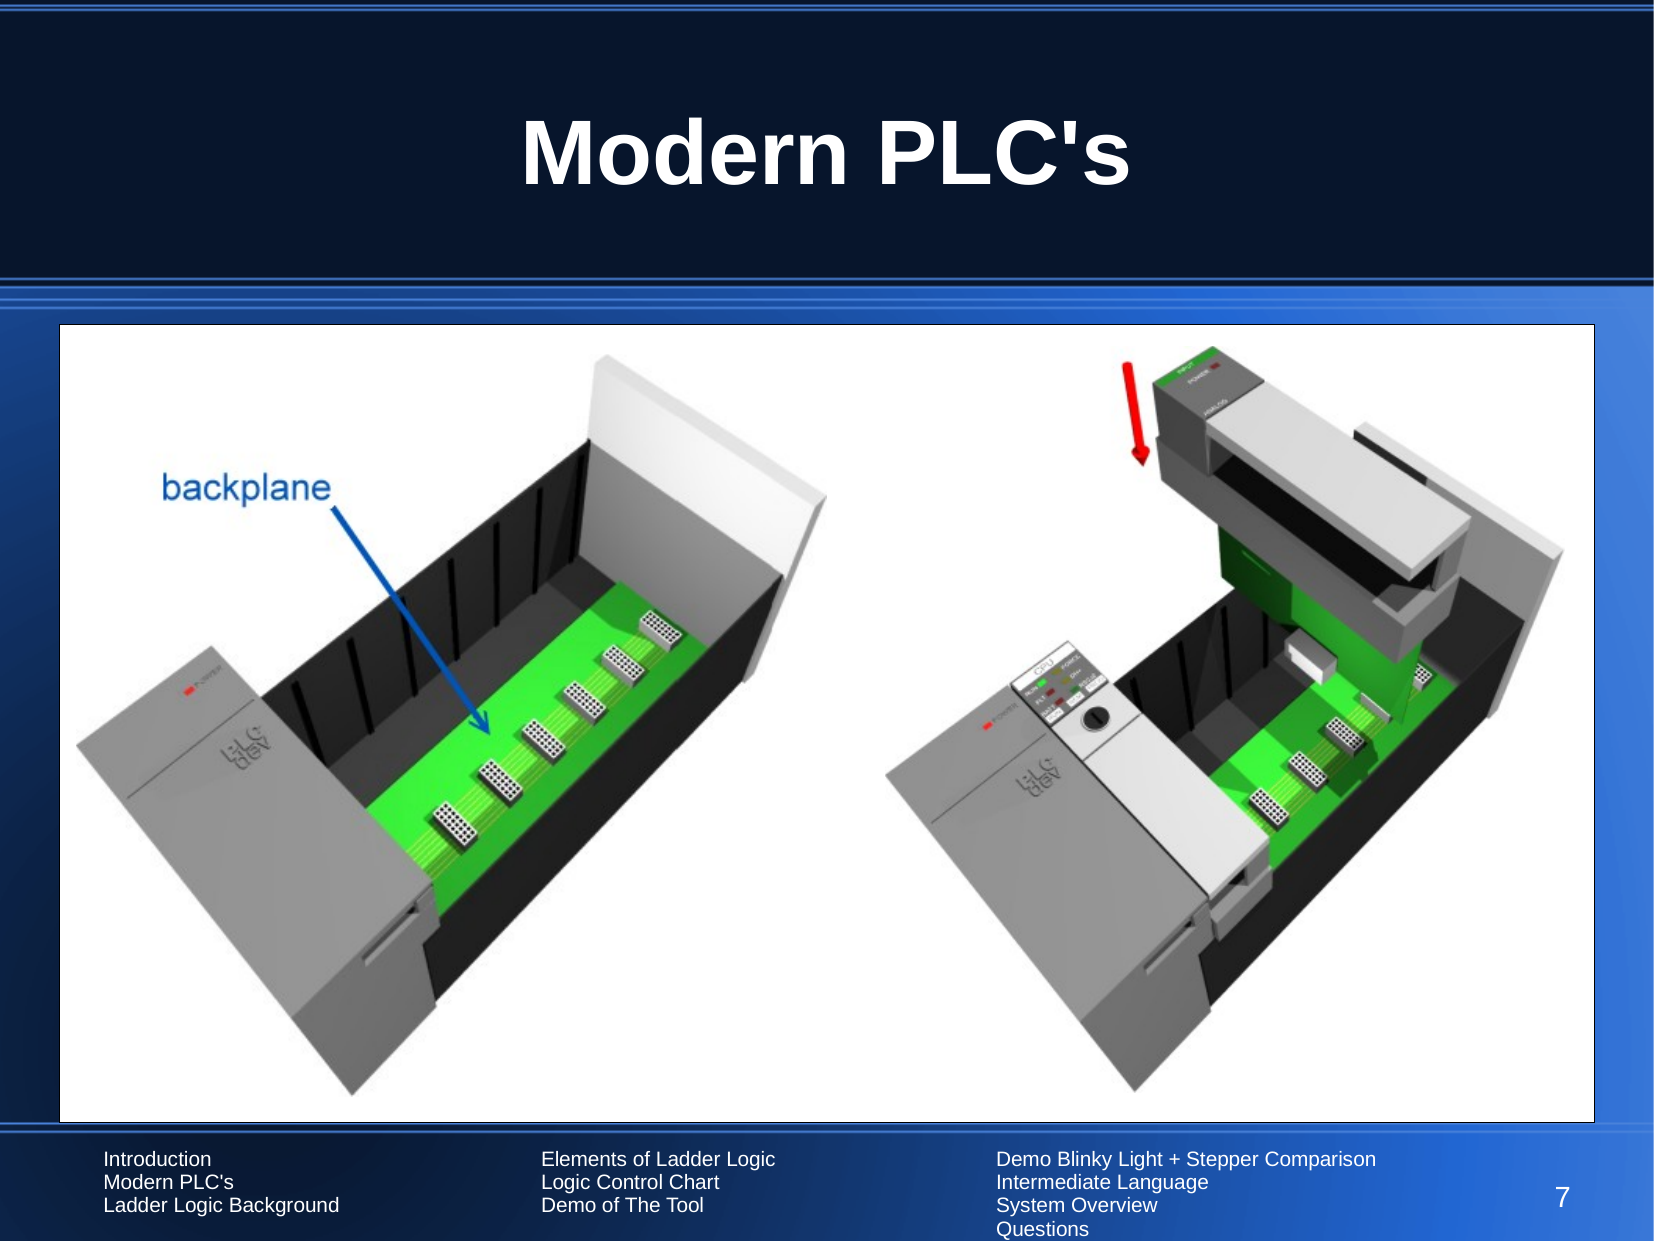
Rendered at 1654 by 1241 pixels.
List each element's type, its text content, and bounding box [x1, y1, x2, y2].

picture [0, 0, 1654, 1241]
text_box [59, 324, 1595, 1123]
title Modern PLC's [82, 49, 1571, 257]
